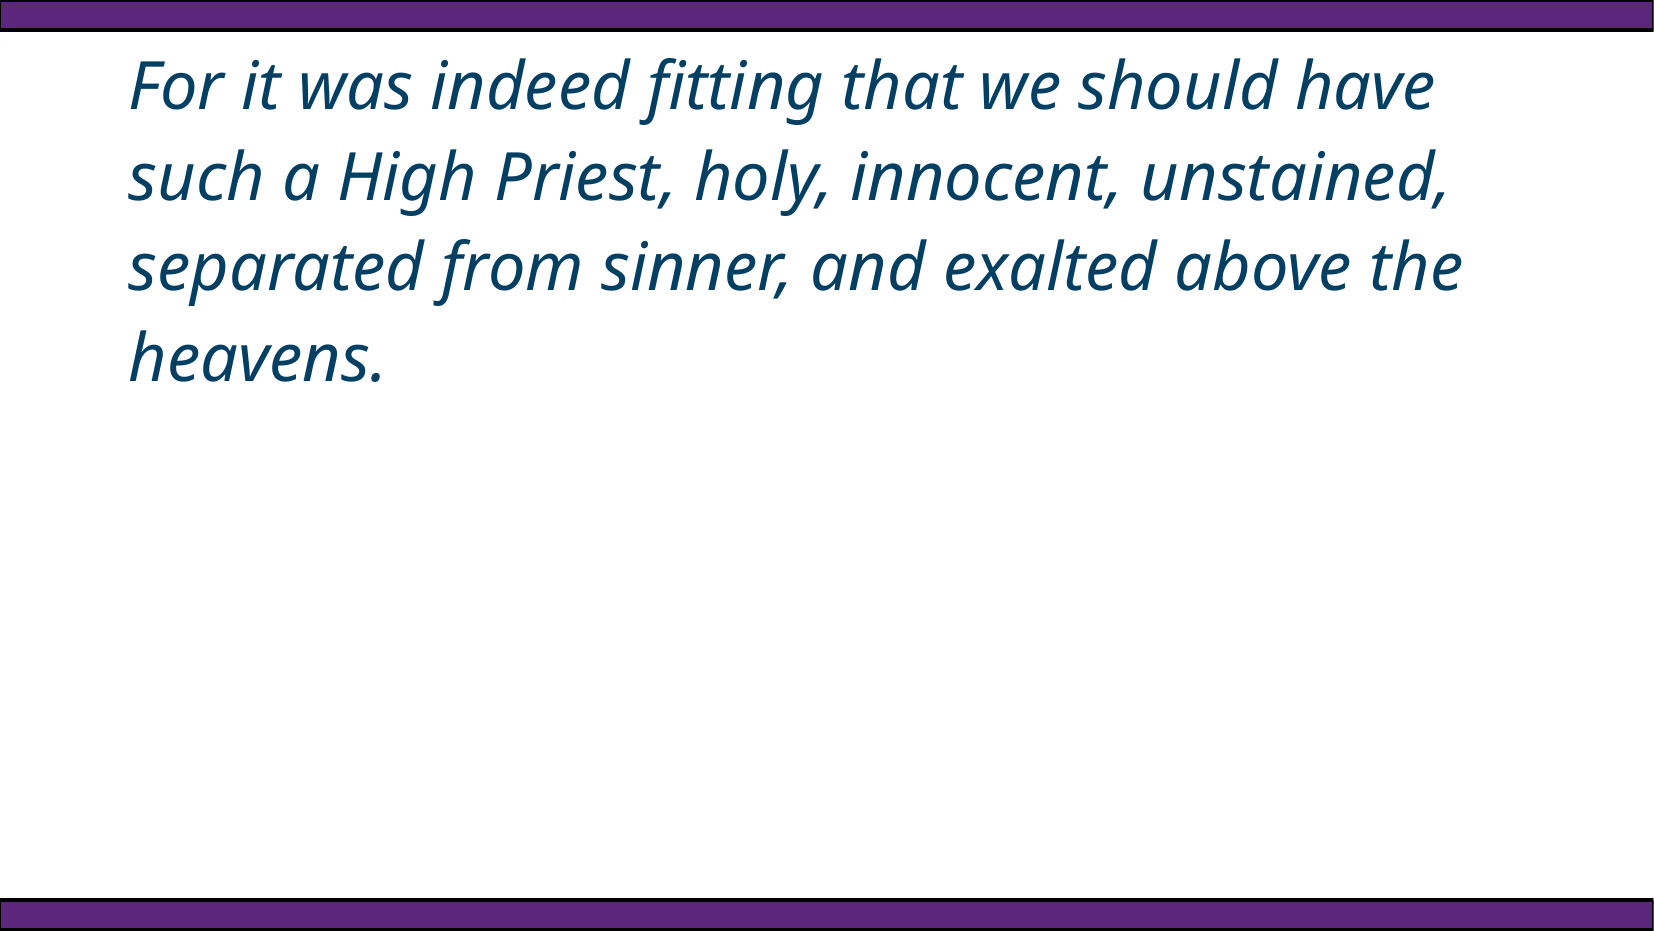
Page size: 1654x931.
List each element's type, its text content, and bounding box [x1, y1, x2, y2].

text_box For it was indeed fitting that we should have such a High Priest, holy, innocent, unstained, separated from sinner, and exalted above the heavens. [45, 30, 1581, 401]
text_box [0, 0, 1654, 31]
picture [0, 31, 1654, 900]
text_box [0, 900, 1654, 931]
